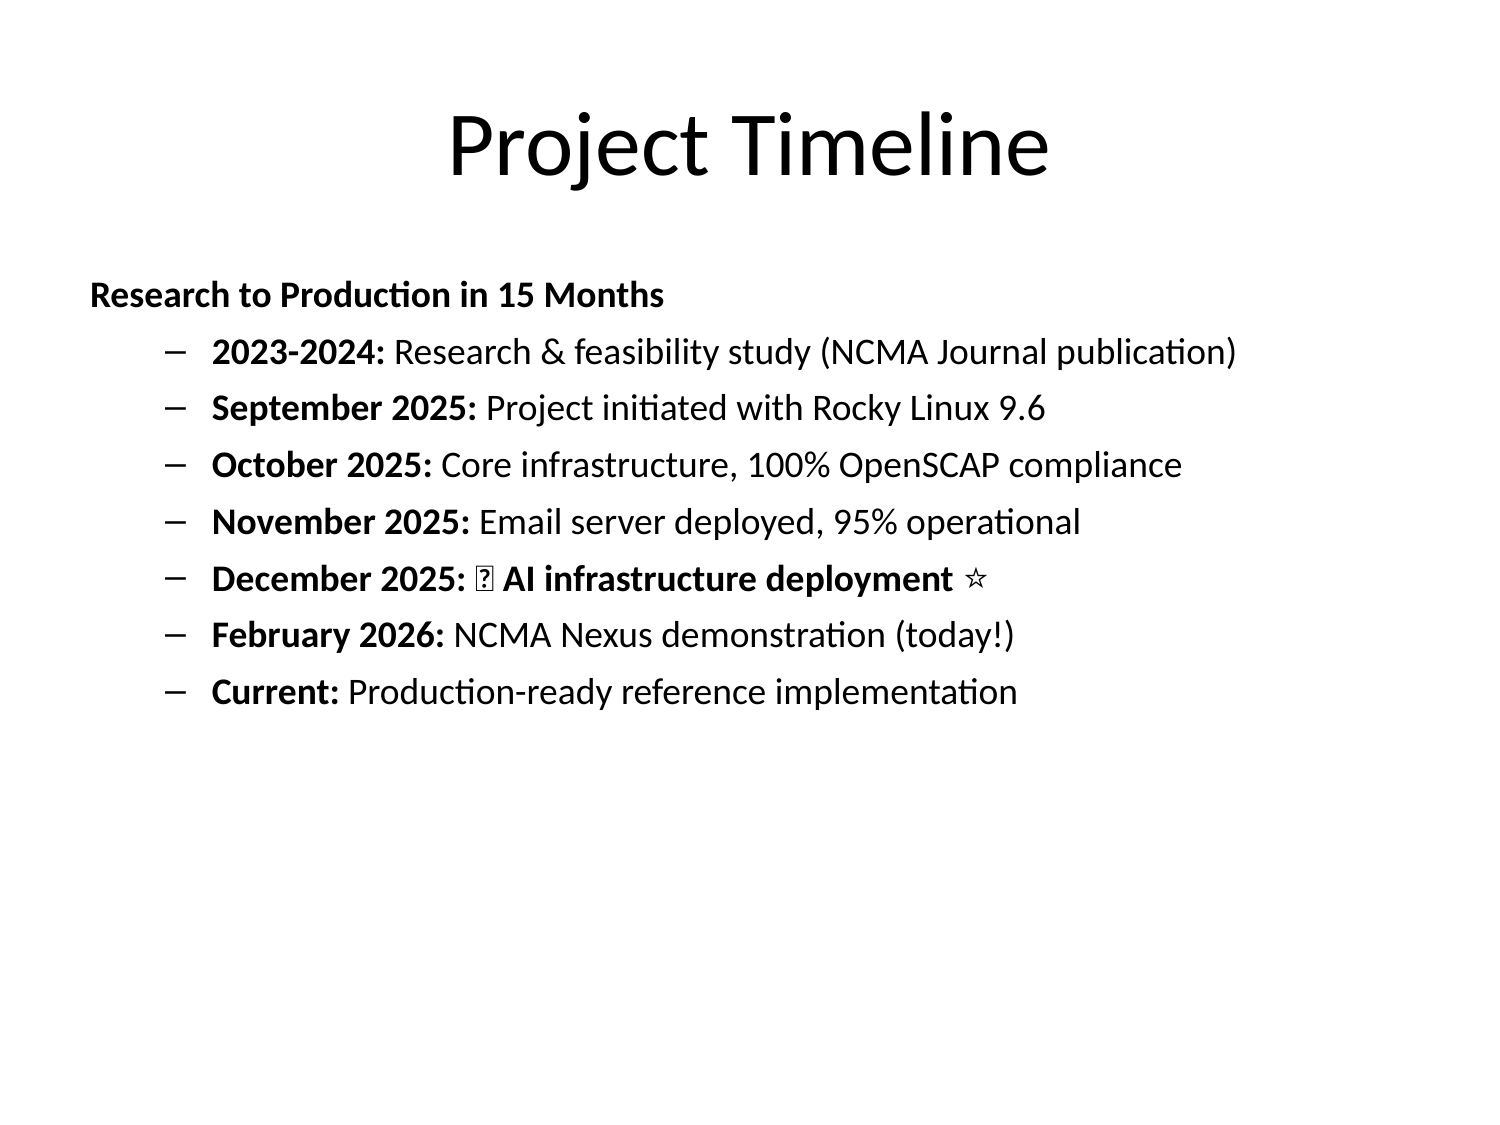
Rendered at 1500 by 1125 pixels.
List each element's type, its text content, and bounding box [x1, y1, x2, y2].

title Project Timeline [75, 45, 1425, 233]
list Research to Production in 15 Months 2023-2024: Research & feasibility study (NCMA Journal publication) September 2025: Project initiated with Rocky Linux 9.6 October 2025: Core infrastructure, 100% OpenSCAP compliance November 2025: Email server deployed, 95% operational December 2025: ✅ AI infrastructure deployment ⭐ February 2026: NCMA Nexus demonstration (today!) Current: Production-ready reference implementation [75, 262, 1425, 1005]
